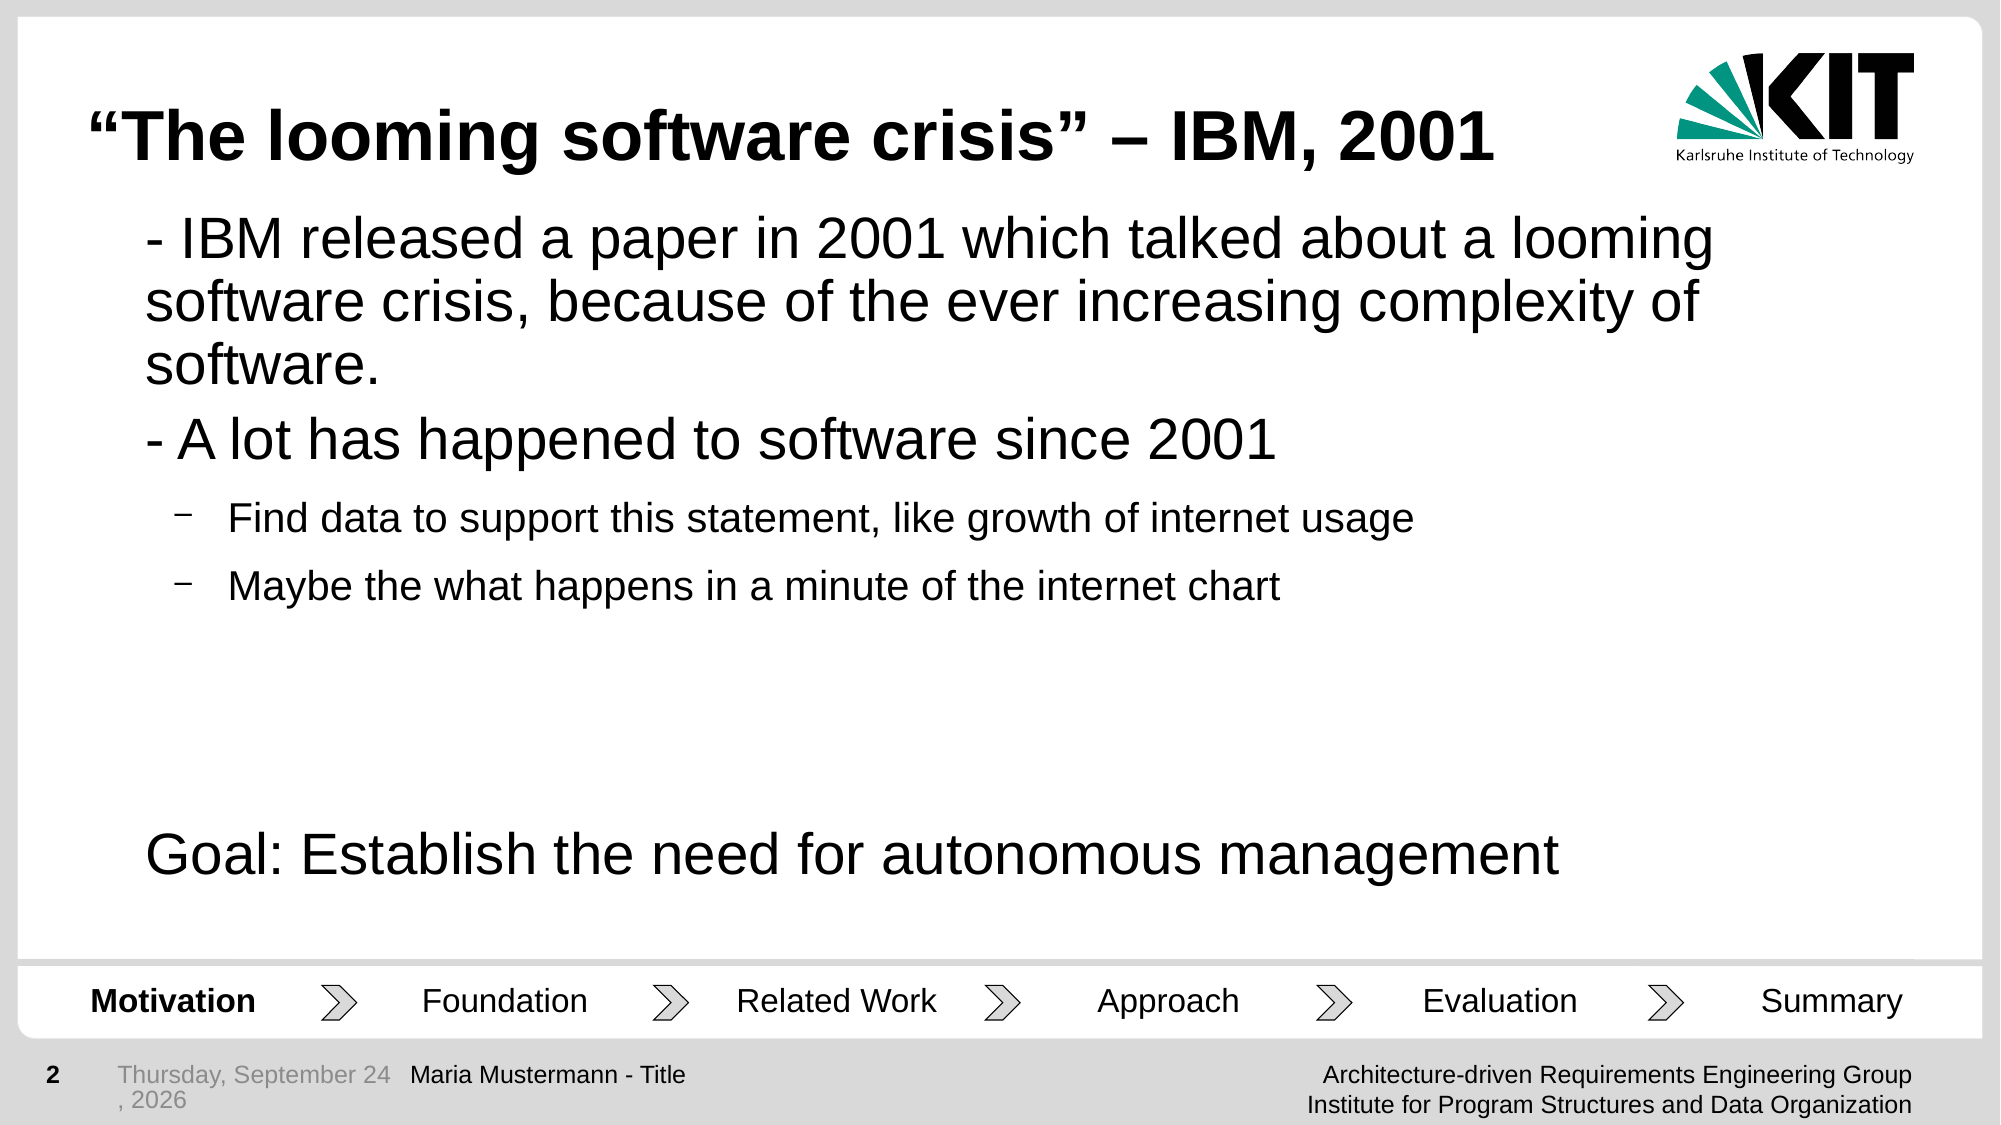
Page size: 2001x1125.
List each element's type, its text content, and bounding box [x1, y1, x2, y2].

text_box Evaluation [1407, 971, 1594, 1027]
text_box Motivation [49, 971, 298, 1027]
text_box [1648, 985, 1684, 1021]
list - IBM released a paper in 2001 which talked about a looming software crisis, because of the ever increasing complexity of software. - A lot has happened to software since 2001 Find data to support this statement, like growth of internet usage Maybe the what happens in a minute of the internet chart Goal: Establish the need for autonomous management [86, 208, 1914, 947]
text_box Summary [1708, 971, 1957, 1027]
text_box Foundation [381, 971, 630, 1027]
text_box [985, 985, 1021, 1021]
text_box Approach [1082, 971, 1255, 1027]
slide_number <number> [45, 1058, 118, 1119]
text_box [322, 985, 357, 1021]
picture [0, 0, 2000, 1125]
title “The looming software crisis” – IBM, 2001 [86, 72, 1592, 176]
text_box [1317, 985, 1352, 1021]
text_box Related Work [721, 971, 953, 1027]
slide_number Friday, June 18, 2021 [118, 1058, 397, 1119]
text_box [653, 985, 689, 1021]
